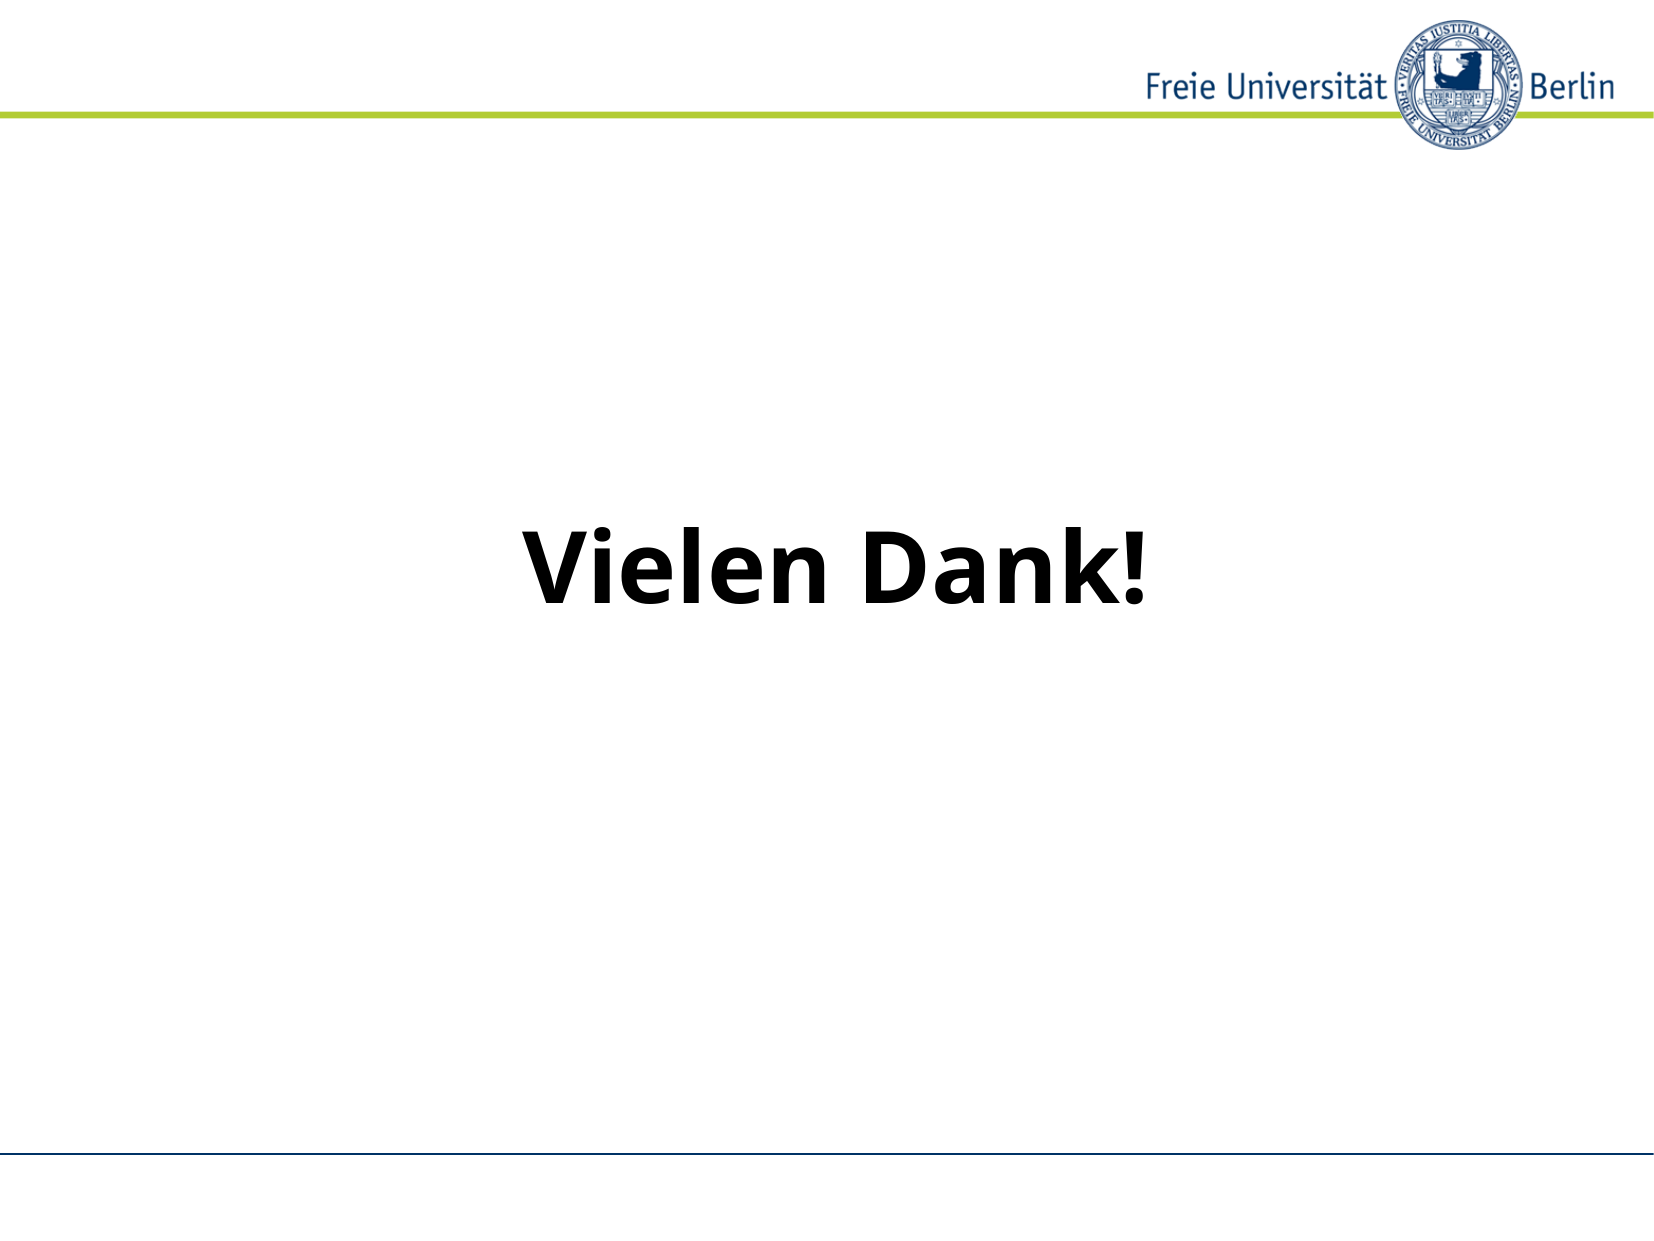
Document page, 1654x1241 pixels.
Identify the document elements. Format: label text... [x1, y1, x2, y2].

picture [1139, 20, 1620, 151]
title Vielen Dank! [354, 503, 1318, 641]
